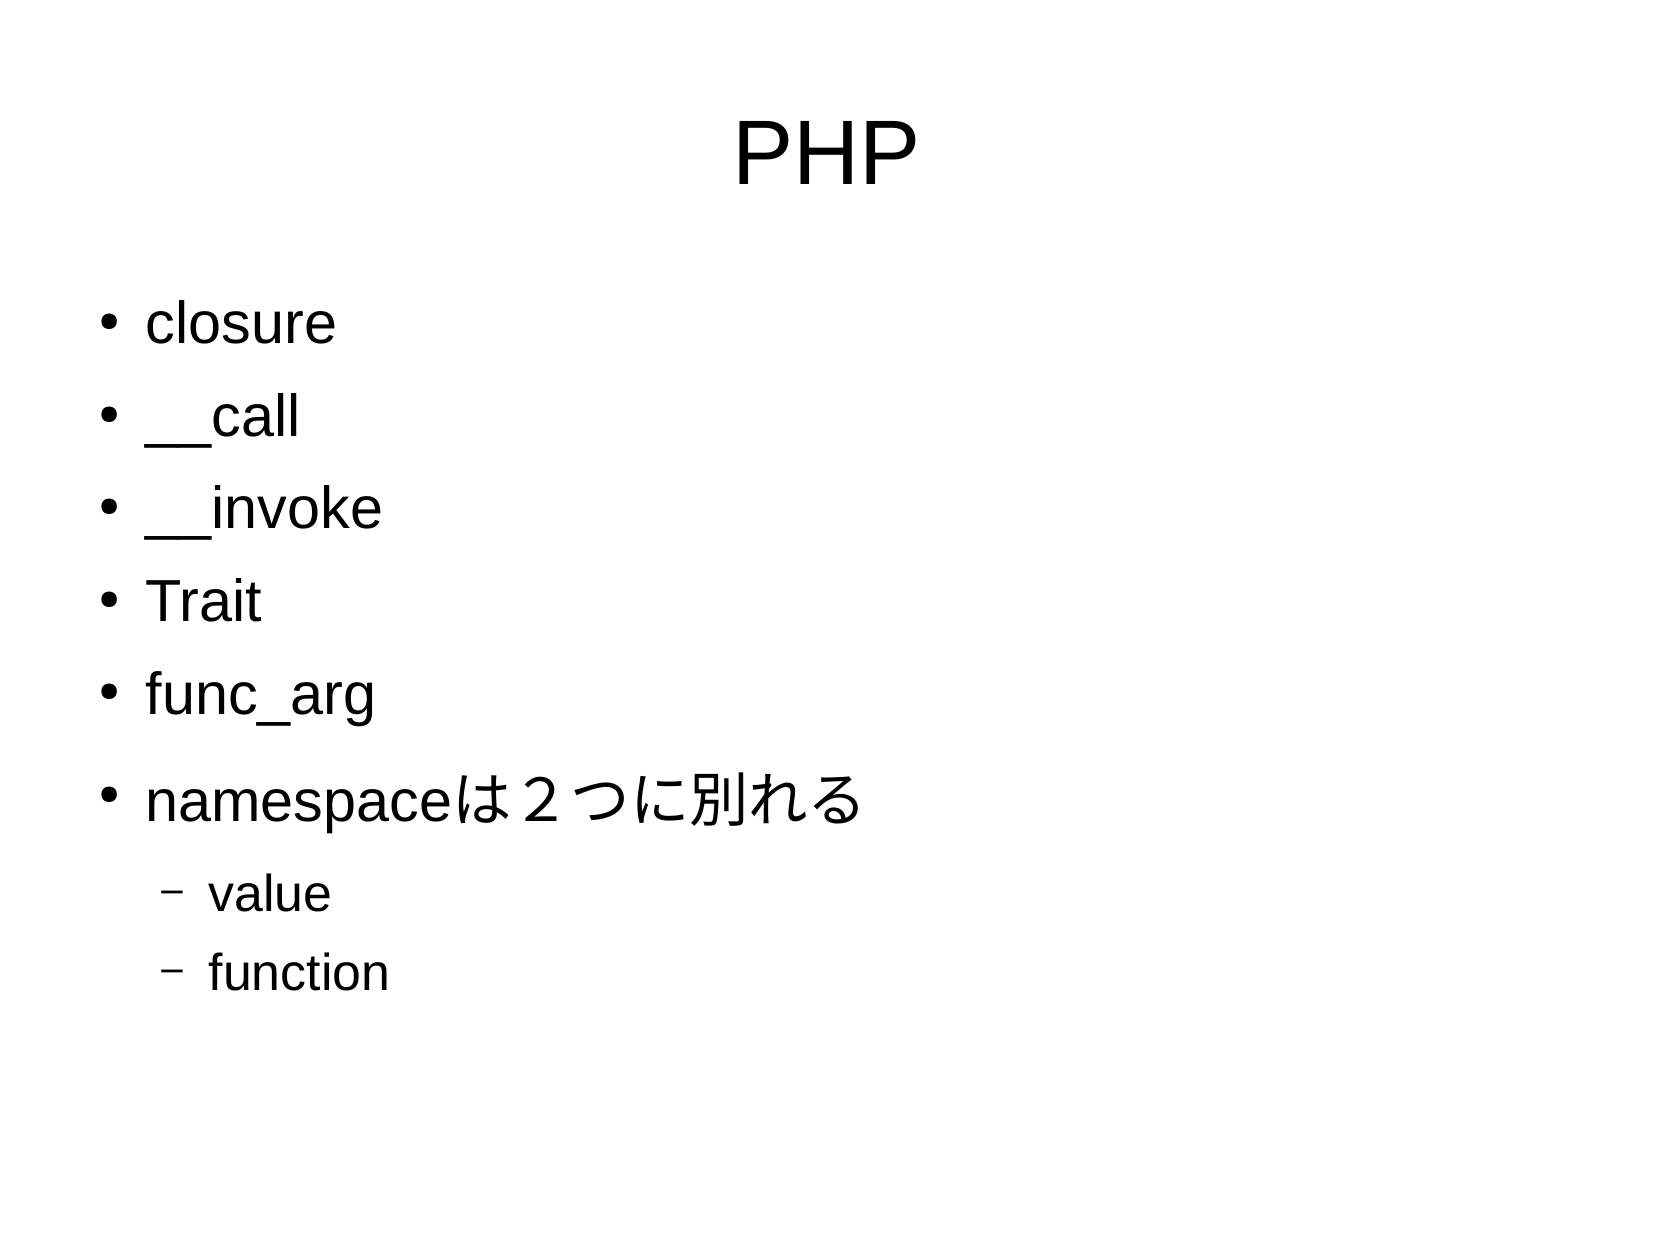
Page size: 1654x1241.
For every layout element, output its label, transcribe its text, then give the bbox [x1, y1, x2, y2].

title PHP [82, 49, 1571, 257]
list closure __call __invoke Trait func_arg namespaceは２つに別れる value function [82, 290, 1571, 1010]
